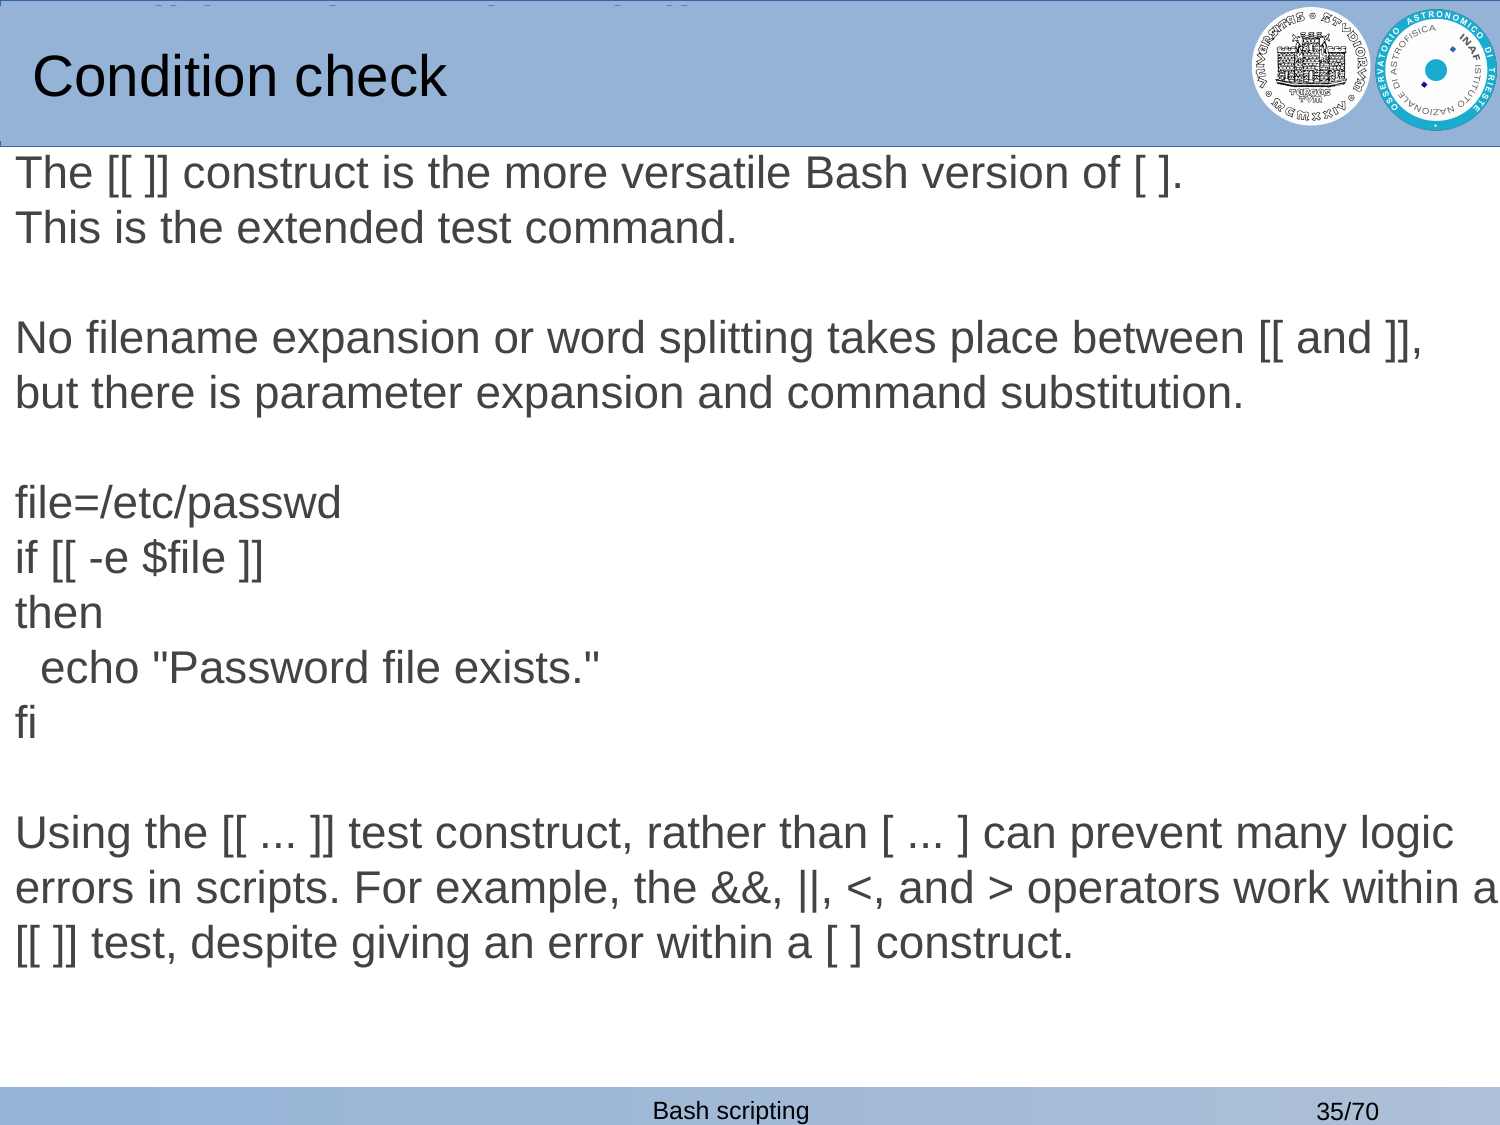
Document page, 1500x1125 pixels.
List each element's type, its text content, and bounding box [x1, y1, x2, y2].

list The [[ ]] construct is the more versatile Bash version of [ ]. This is the extended test command. No filename expansion or word splitting takes place between [[ and ]], but there is parameter expansion and command substitution. file=/etc/passwd if [[ -e $file ]] then echo "Password file exists." fi Using the [[ ... ]] test construct, rather than [ ... ] can prevent many logic errors in scripts. For example, the &&, ||, <, and > operators work within a [[ ]] test, despite giving an error within a [ ] construct. [0, 135, 1500, 1081]
text_box Condition check [0, 5, 1232, 141]
title Traditional service delivery [0, 0, 1500, 135]
